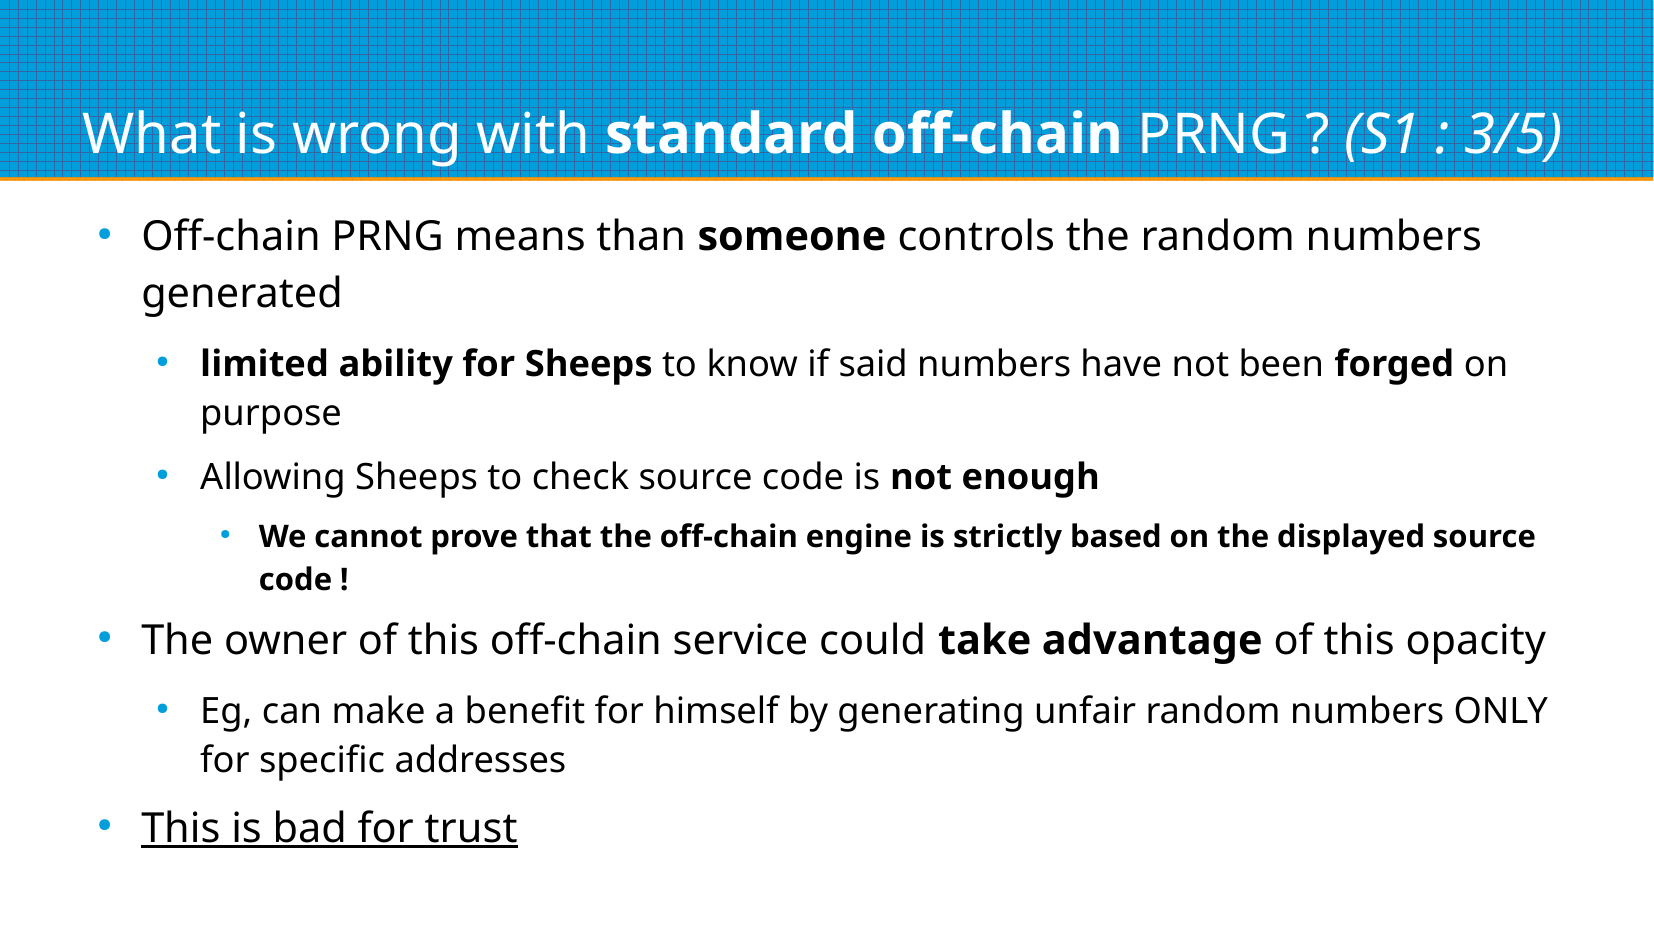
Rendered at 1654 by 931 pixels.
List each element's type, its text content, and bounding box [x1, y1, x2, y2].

list Off-chain PRNG means than someone controls the random numbers generated limited ability for Sheeps to know if said numbers have not been forged on purpose Allowing Sheeps to check source code is not enough We cannot prove that the off-chain engine is strictly based on the displayed source code ! The owner of this off-chain service could take advantage of this opacity Eg, can make a benefit for himself by generating unfair random numbers ONLY for specific addresses This is bad for trust [82, 206, 1563, 916]
title What is wrong with standard off-chain PRNG ? (S1 : 3/5) [82, 14, 1571, 171]
